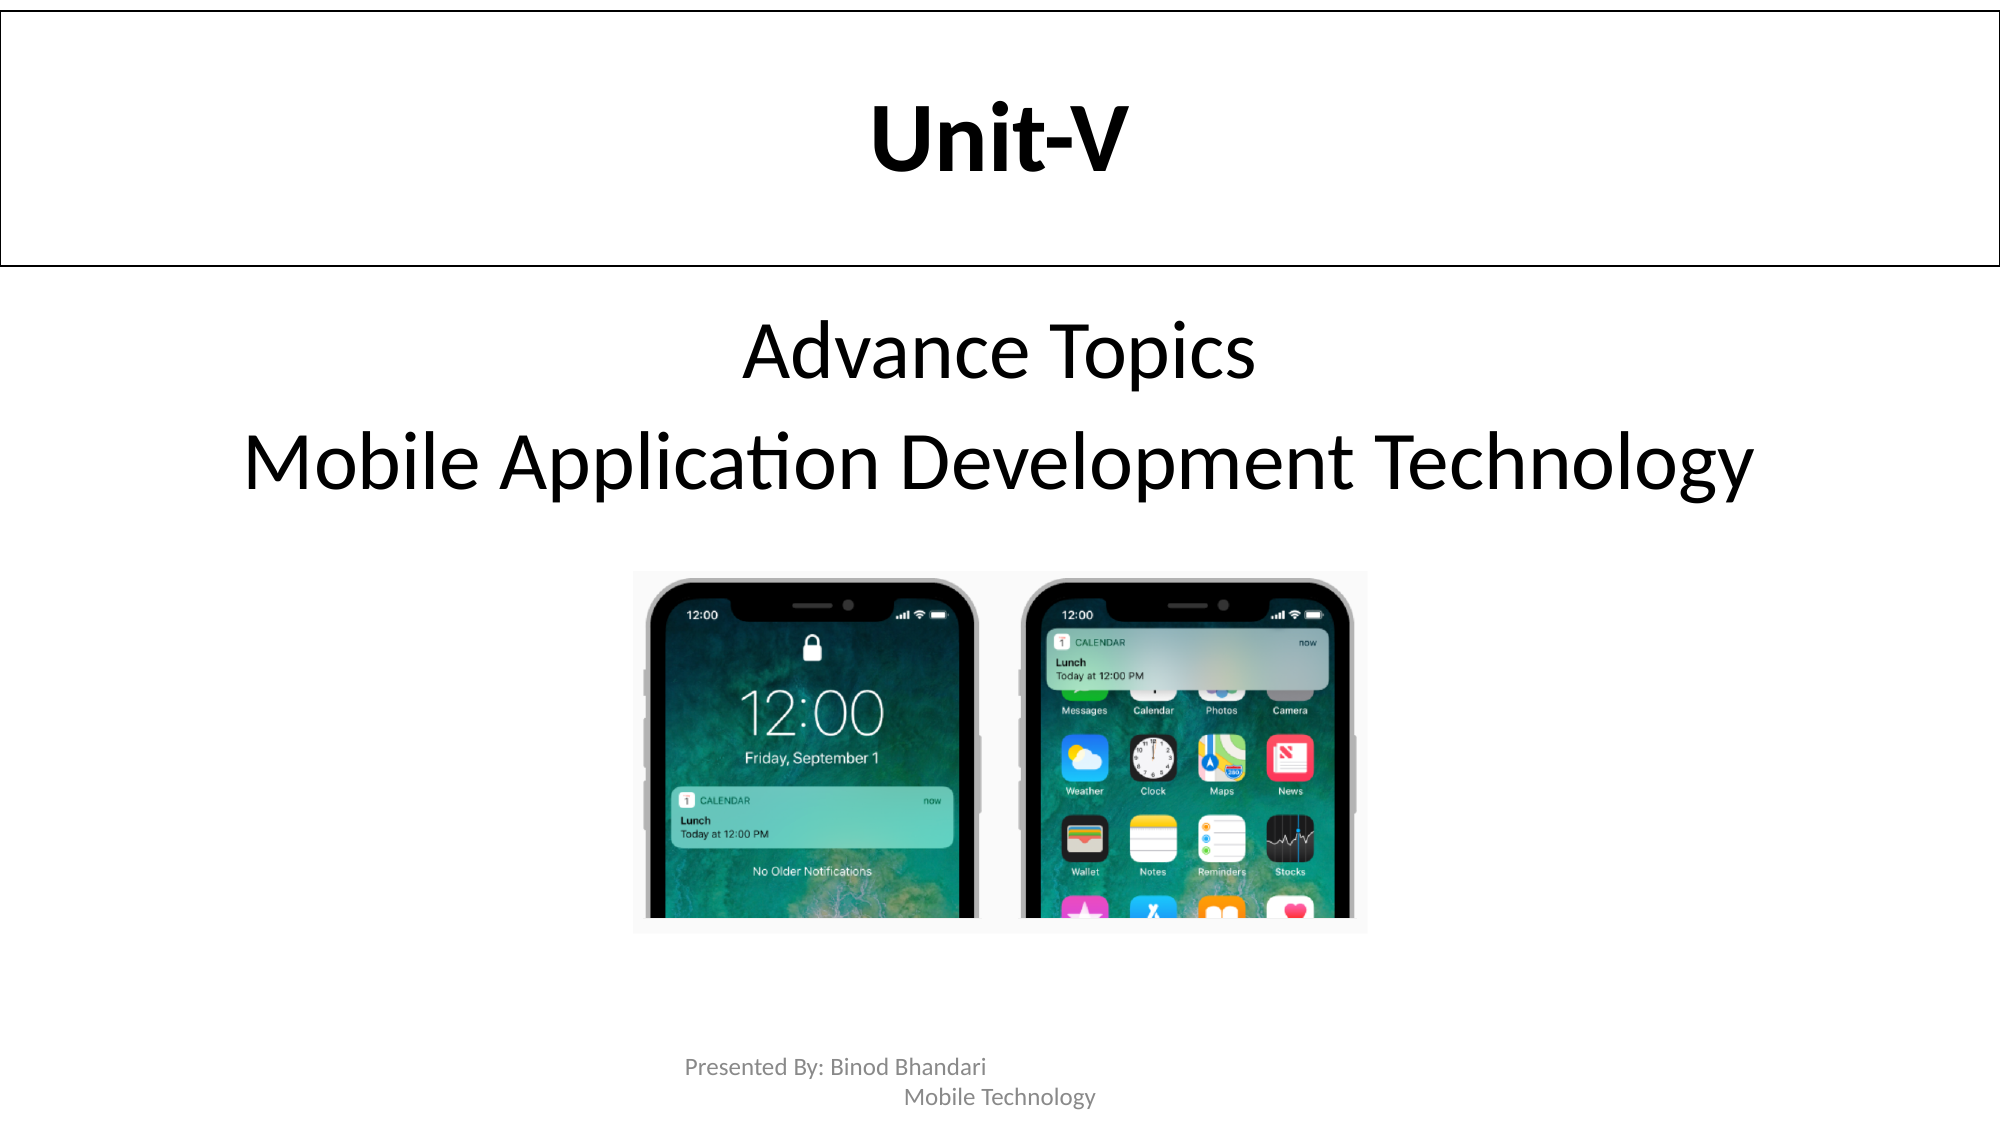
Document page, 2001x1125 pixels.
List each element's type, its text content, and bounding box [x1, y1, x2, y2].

picture [624, 562, 1376, 942]
list Advance Topics Mobile Application Development Technology [137, 299, 1863, 948]
title Unit-V [0, 11, 2000, 266]
text_box Presented By: Binod Bhandari Mobile Technology [662, 1042, 1338, 1103]
